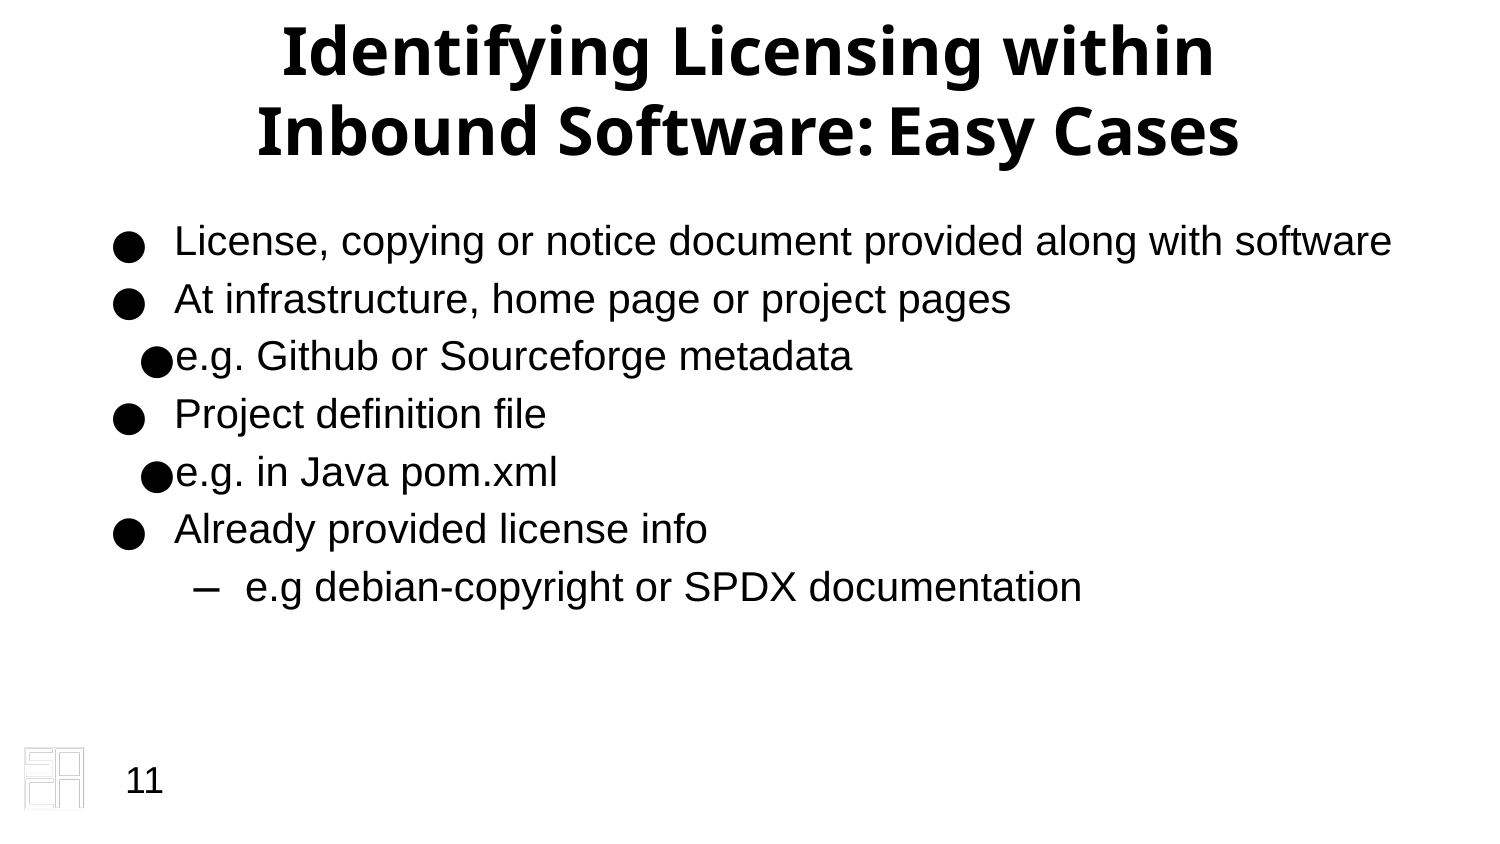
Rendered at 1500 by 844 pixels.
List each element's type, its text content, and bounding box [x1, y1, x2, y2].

text_box License, copying or notice document provided along with software At infrastructure, home page or project pages e.g. Github or Sourceforge metadata Project definition file e.g. in Java pom.xml Already provided license info e.g debian-copyright or SPDX documentation [88, 199, 1447, 753]
text_box Identifying Licensing within Inbound Software: Easy Cases [74, 39, 1425, 169]
picture [23, 746, 86, 811]
